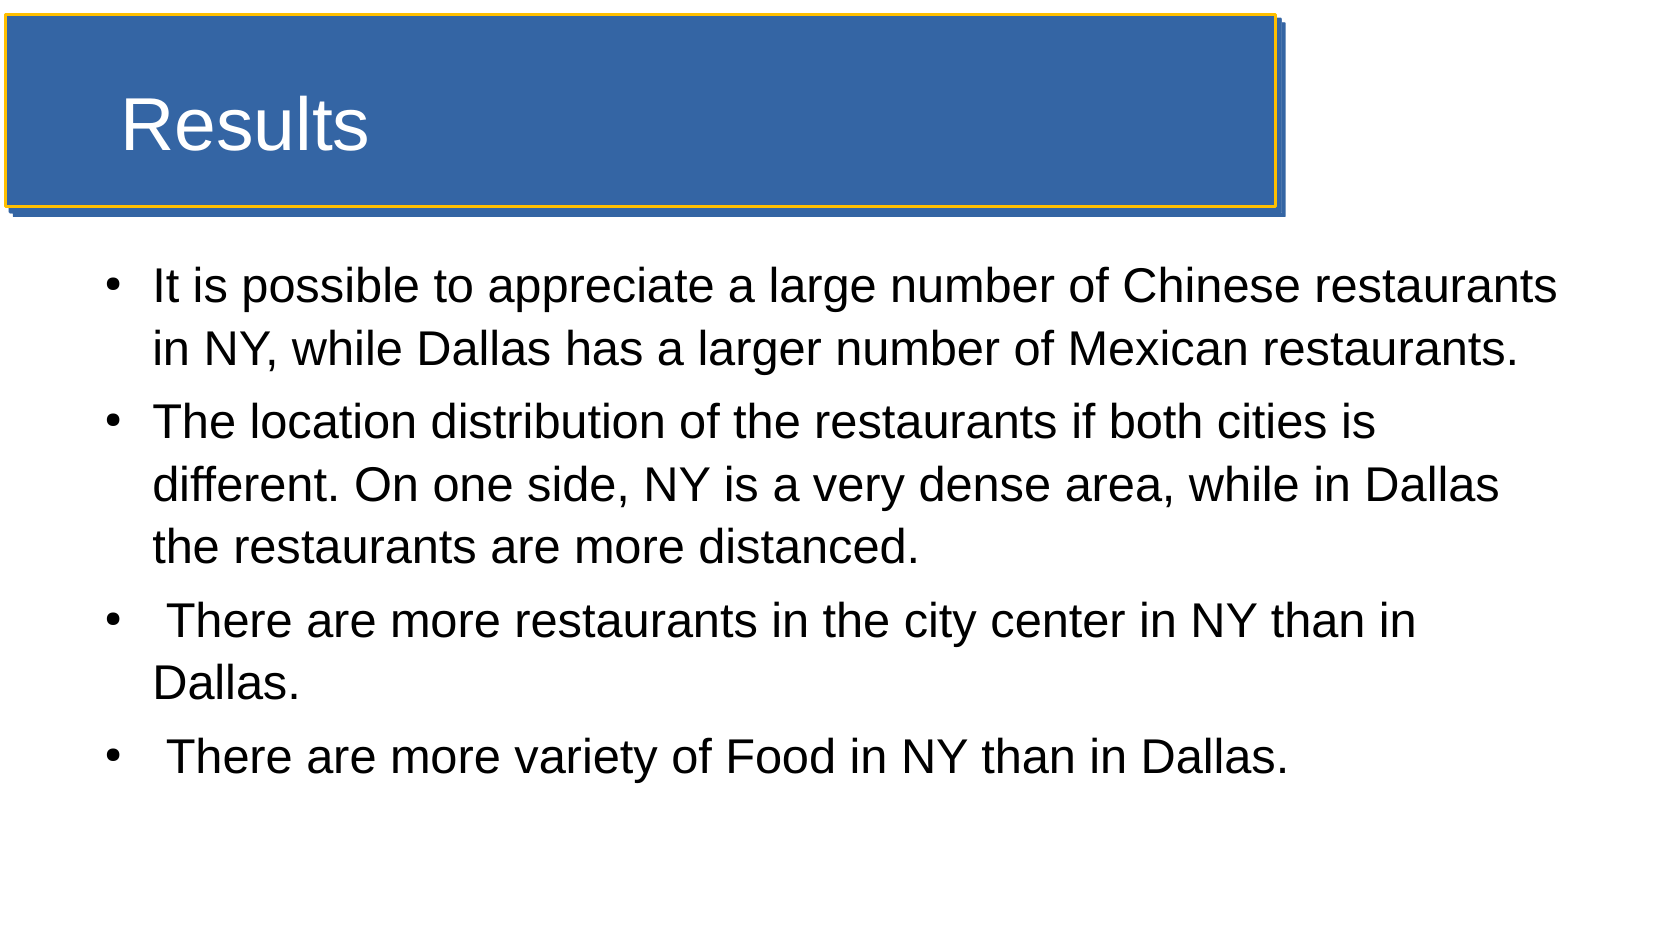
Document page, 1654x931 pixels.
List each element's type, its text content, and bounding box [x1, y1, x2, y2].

title Results [82, 44, 1235, 192]
list It is possible to appreciate a large number of Chinese restaurants in NY, while Dallas has a larger number of Mexican restaurants. The location distribution of the restaurants if both cities is different. On one side, NY is a very dense area, while in Dallas the restaurants are more distanced. There are more restaurants in the city center in NY than in Dallas. There are more variety of Food in NY than in Dallas. [88, 236, 1565, 798]
